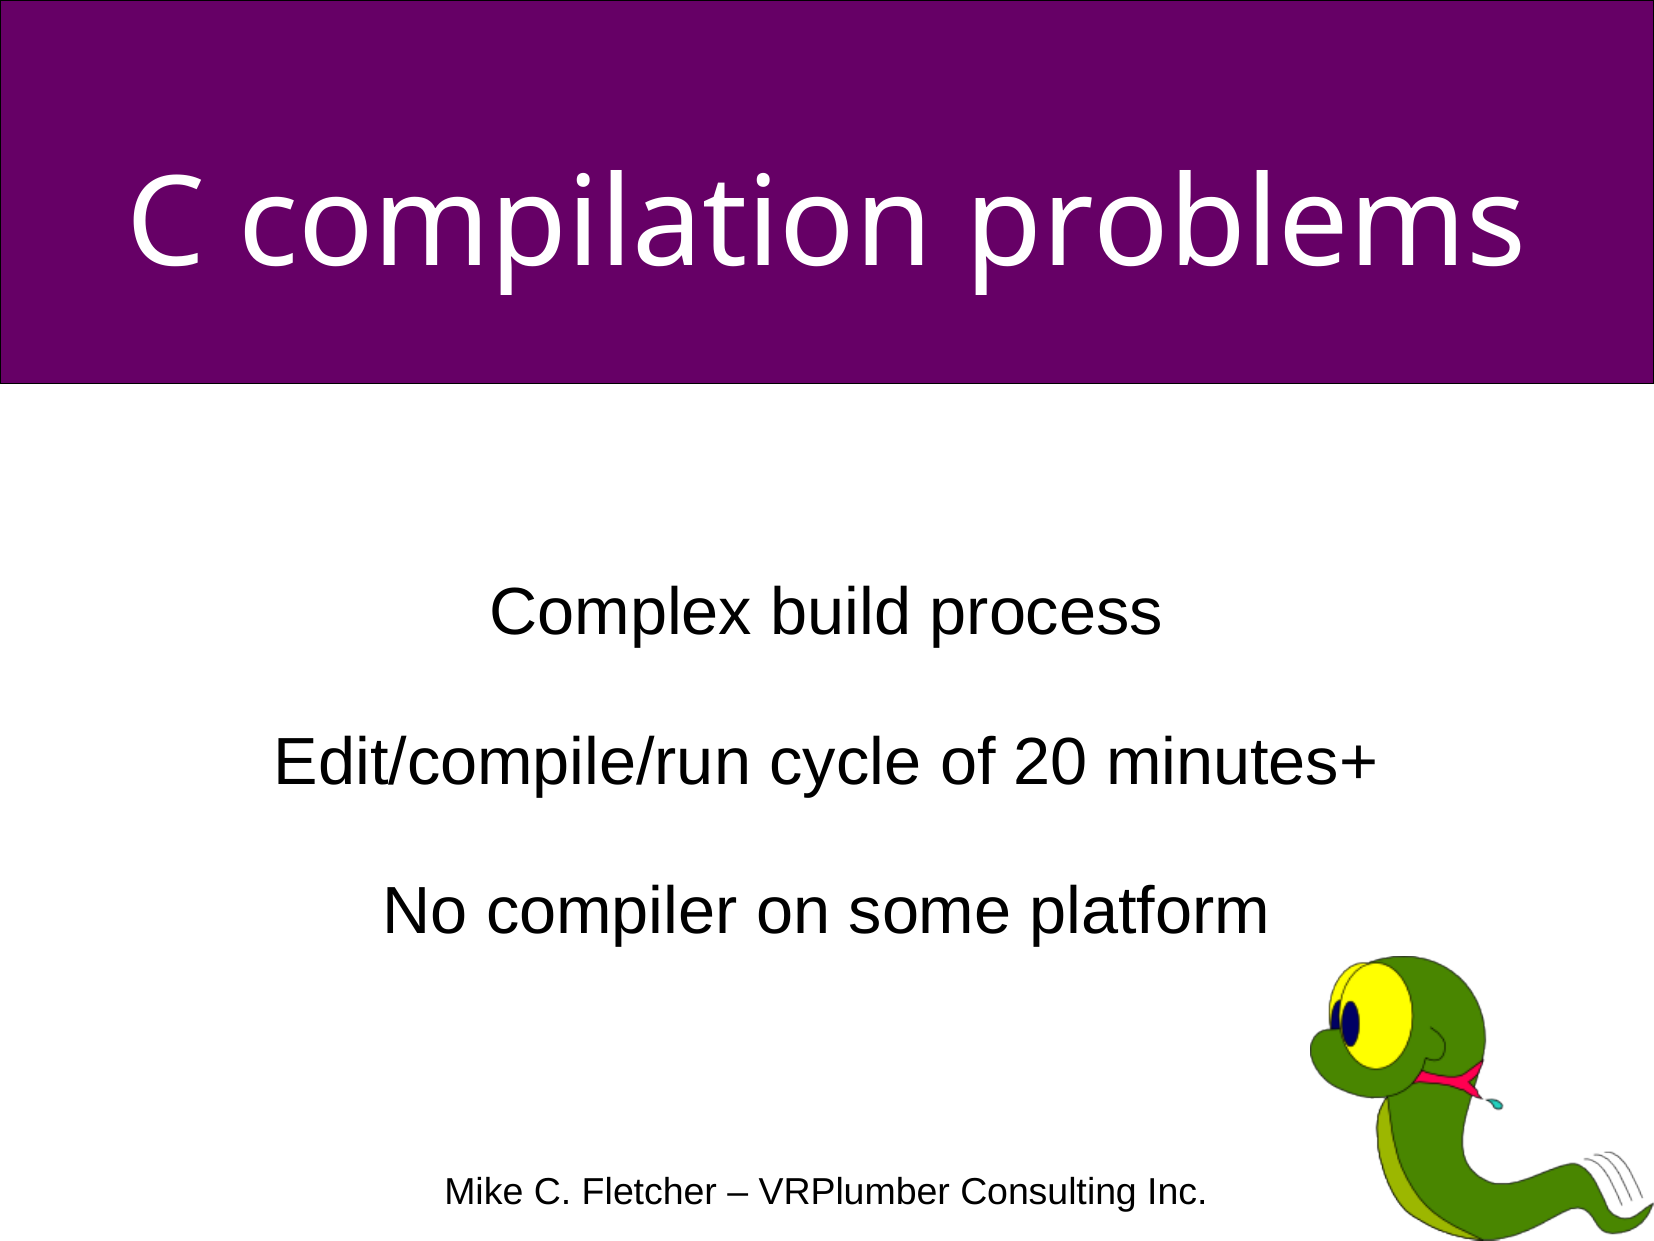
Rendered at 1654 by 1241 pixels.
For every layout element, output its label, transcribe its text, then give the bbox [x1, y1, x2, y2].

picture [1310, 956, 1654, 1241]
title C compilation problems [82, 56, 1571, 377]
subtitle Complex build process Edit/compile/run cycle of 20 minutes+ No compiler on some platform [82, 420, 1571, 1102]
